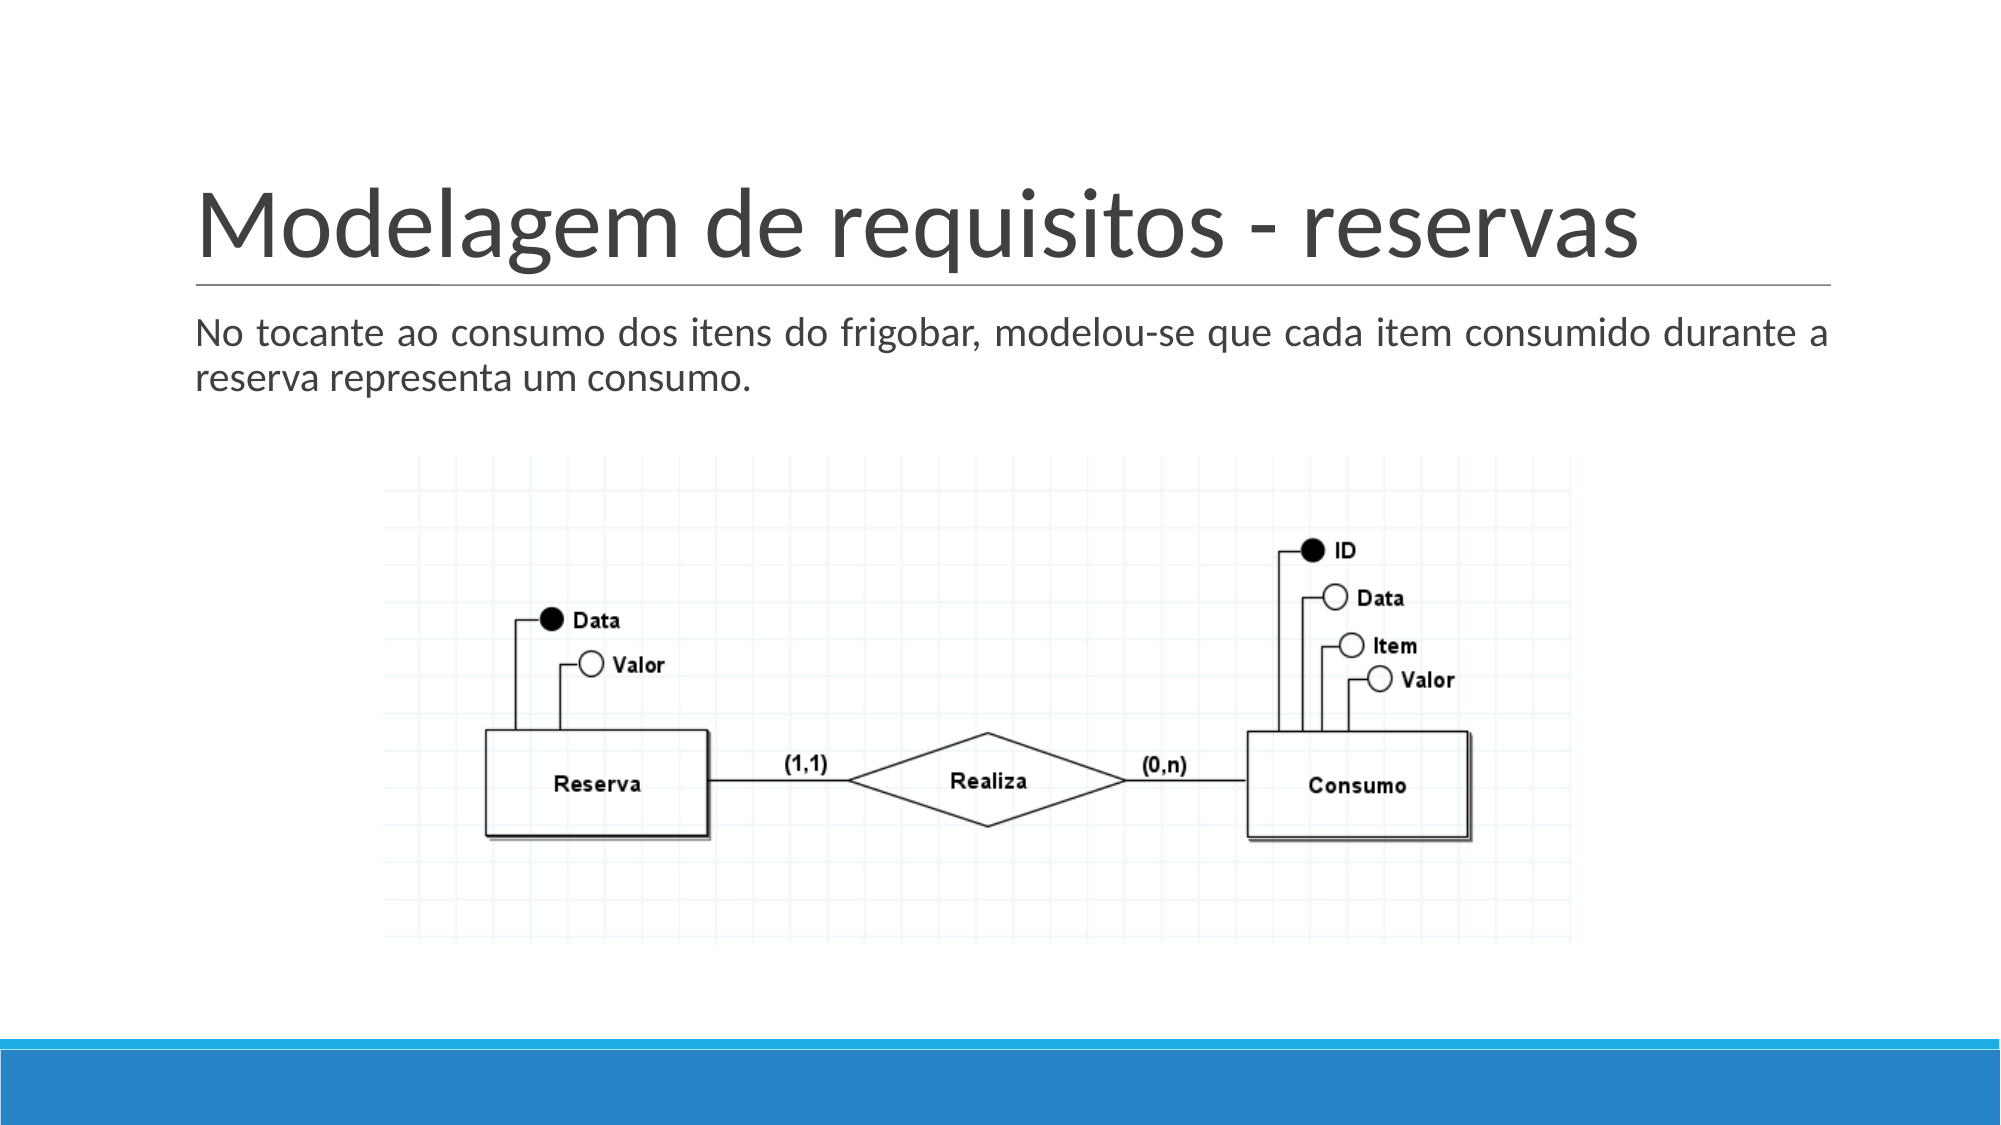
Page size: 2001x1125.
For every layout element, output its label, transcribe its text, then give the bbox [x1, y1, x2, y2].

text_box No tocante ao consumo dos itens do frigobar, modelou-se que cada item consumido durante a reserva representa um consumo. [180, 302, 1830, 963]
picture [383, 456, 1571, 945]
text_box Modelagem de requisitos - reservas [180, 47, 1830, 285]
